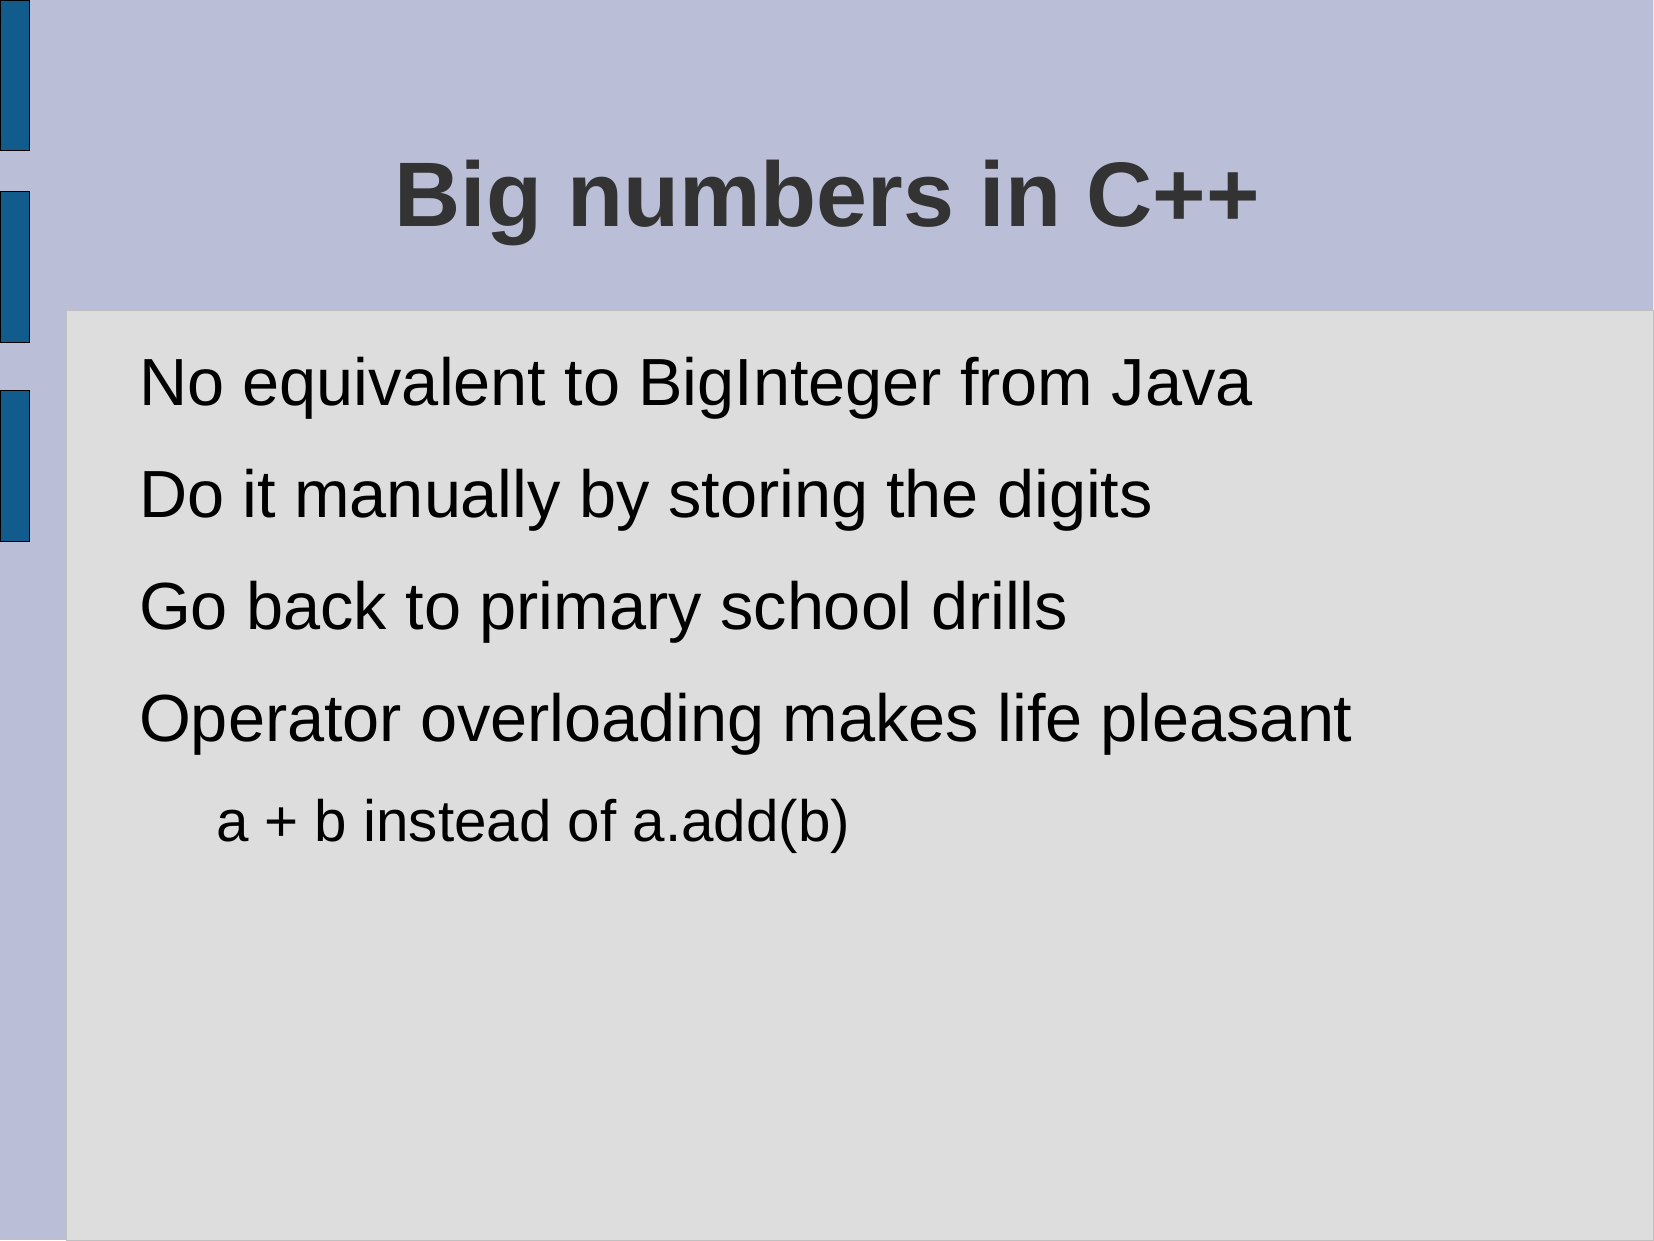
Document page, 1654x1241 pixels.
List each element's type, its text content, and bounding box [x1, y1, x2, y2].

list No equivalent to BigInteger from Java Do it manually by storing the digits Go back to primary school drills Operator overloading makes life pleasant a + b instead of a.add(b) [121, 344, 1534, 1112]
title Big numbers in C++ [121, 91, 1534, 299]
